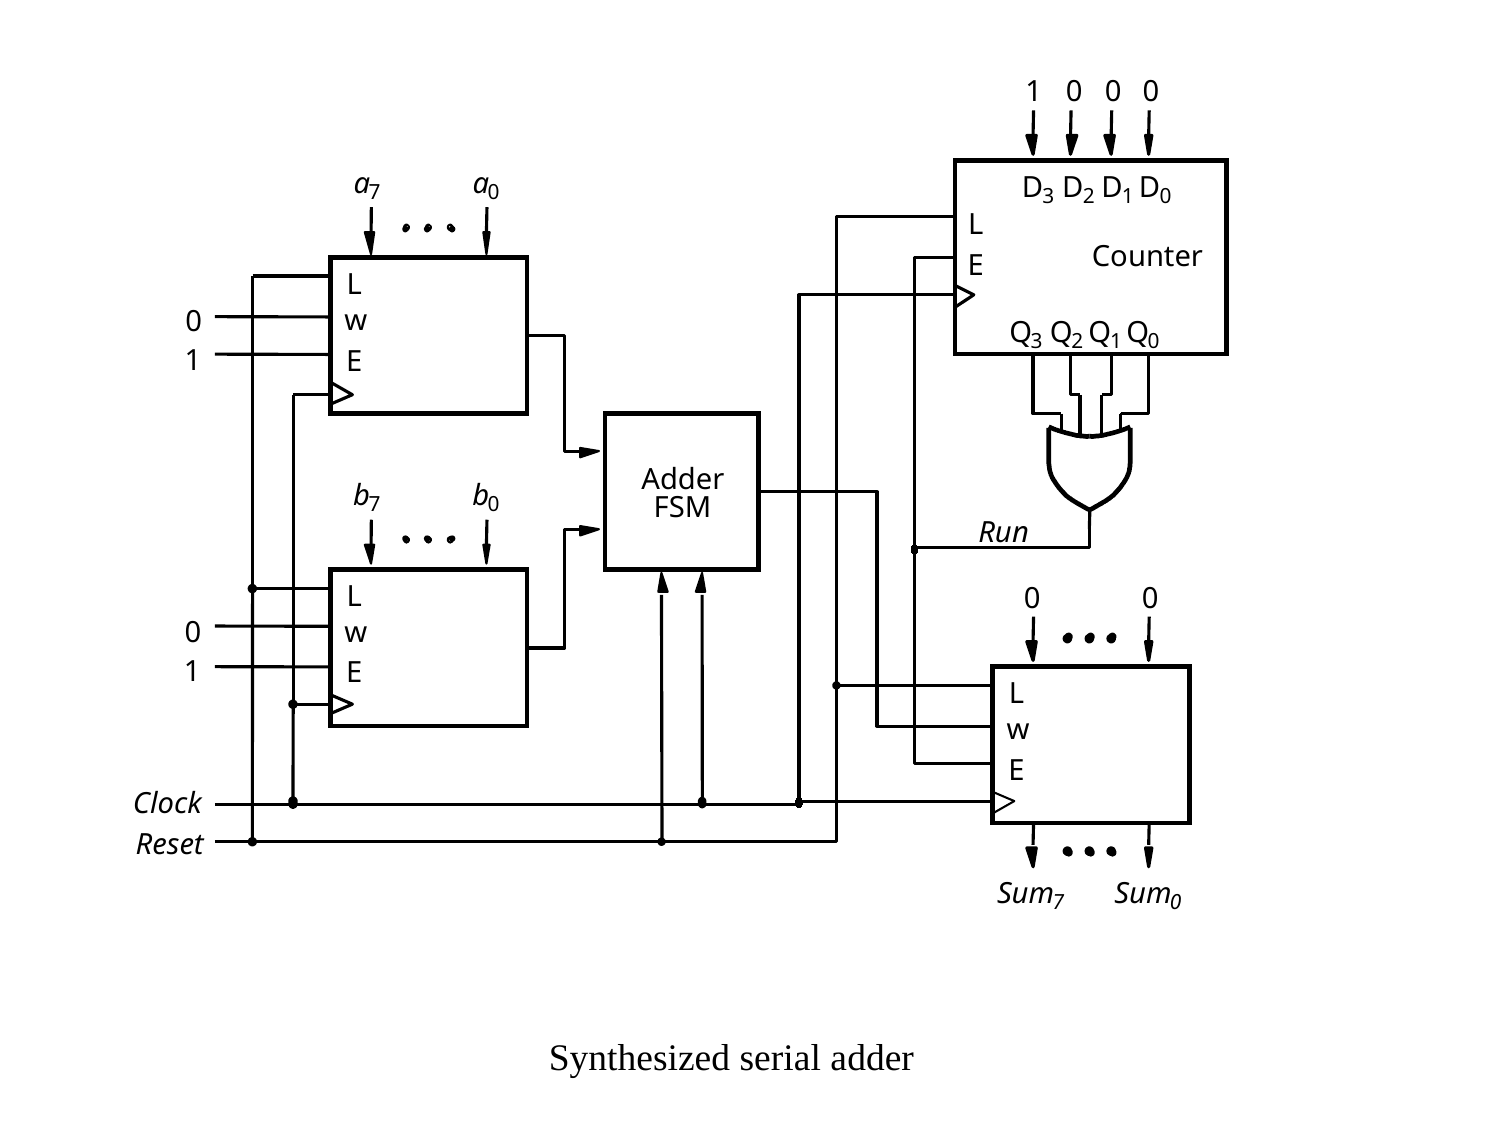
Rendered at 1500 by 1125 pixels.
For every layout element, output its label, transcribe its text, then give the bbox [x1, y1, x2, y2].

text_box [833, 682, 840, 689]
text_box [698, 797, 706, 808]
text_box L [968, 205, 992, 241]
text_box Q [1088, 313, 1119, 349]
text_box b [358, 491, 366, 503]
text_box Sum [1114, 874, 1180, 910]
text_box [1026, 847, 1037, 867]
text_box 0 [487, 490, 506, 516]
text_box 7 [1052, 888, 1070, 914]
text_box 1 [1025, 72, 1050, 108]
text_box Synthesized serial adder [124, 1025, 1339, 1101]
text_box 3 [1042, 182, 1060, 208]
text_box 2 [1083, 189, 1090, 201]
text_box Q [1049, 313, 1081, 349]
text_box 1 [183, 652, 209, 688]
text_box [1104, 135, 1115, 155]
text_box Clock [132, 784, 210, 820]
text_box 1 [1121, 182, 1140, 208]
text_box [658, 838, 665, 845]
text_box 0 [1142, 72, 1168, 108]
text_box 3 [1030, 327, 1048, 353]
text_box [450, 535, 456, 542]
text_box L [346, 577, 370, 613]
text_box Adder [664, 475, 673, 487]
text_box D [1062, 168, 1092, 204]
text_box Sum [997, 874, 1062, 910]
text_box 7 [368, 178, 387, 204]
text_box D [1101, 168, 1131, 204]
text_box w [1006, 710, 1038, 746]
text_box [364, 232, 375, 255]
text_box Adder [641, 483, 656, 496]
text_box Q [1126, 313, 1157, 349]
text_box 0 [1169, 888, 1187, 914]
text_box 7 [368, 490, 387, 516]
text_box a [472, 164, 497, 200]
text_box 1 [1110, 327, 1128, 353]
text_box D [1138, 168, 1168, 204]
text_box D [1106, 178, 1118, 195]
text_box [1145, 135, 1152, 155]
text_box 1 [184, 341, 209, 377]
text_box w [344, 612, 376, 648]
text_box 0 [1141, 579, 1167, 615]
text_box Q [1009, 313, 1040, 349]
text_box [289, 701, 296, 708]
text_box b [353, 476, 378, 512]
text_box Reset [135, 825, 212, 861]
text_box a [357, 179, 365, 191]
text_box 0 [1023, 579, 1049, 615]
text_box [364, 544, 375, 564]
text_box [1067, 135, 1077, 155]
text_box 0 [1159, 182, 1177, 208]
text_box 0 [1065, 72, 1091, 108]
text_box 2 [1083, 182, 1101, 208]
text_box 2 [1071, 327, 1089, 353]
text_box D [1021, 168, 1051, 204]
text_box E [346, 653, 371, 689]
text_box [249, 585, 256, 592]
text_box [580, 526, 599, 536]
text_box [483, 232, 490, 255]
text_box b [477, 491, 485, 503]
text_box 0 [1104, 72, 1130, 108]
text_box E [967, 245, 992, 281]
text_box L [346, 265, 370, 301]
text_box a [476, 179, 484, 191]
text_box Adder [681, 475, 690, 487]
text_box 0 [487, 178, 506, 204]
text_box [580, 447, 599, 458]
text_box Counter [1091, 237, 1211, 273]
text_box [1026, 641, 1037, 661]
text_box Adder [641, 460, 733, 496]
text_box [1145, 641, 1152, 661]
text_box [1145, 847, 1152, 867]
text_box [1026, 135, 1037, 155]
text_box a [353, 164, 378, 200]
text_box [695, 572, 706, 592]
text_box E [1008, 751, 1033, 787]
text_box [289, 797, 297, 808]
text_box E [346, 341, 371, 377]
text_box w [344, 301, 376, 337]
text_box 0 [184, 613, 209, 649]
text_box 0 [185, 302, 210, 338]
text_box L [1008, 674, 1032, 710]
text_box [483, 544, 490, 564]
text_box 0 [1147, 327, 1165, 353]
text_box Q [1131, 323, 1144, 340]
text_box Run [978, 512, 1037, 548]
text_box Q [1014, 323, 1027, 340]
text_box b [472, 476, 497, 512]
text_box [658, 572, 668, 592]
text_box [249, 838, 256, 845]
text_box FSM [653, 487, 720, 523]
